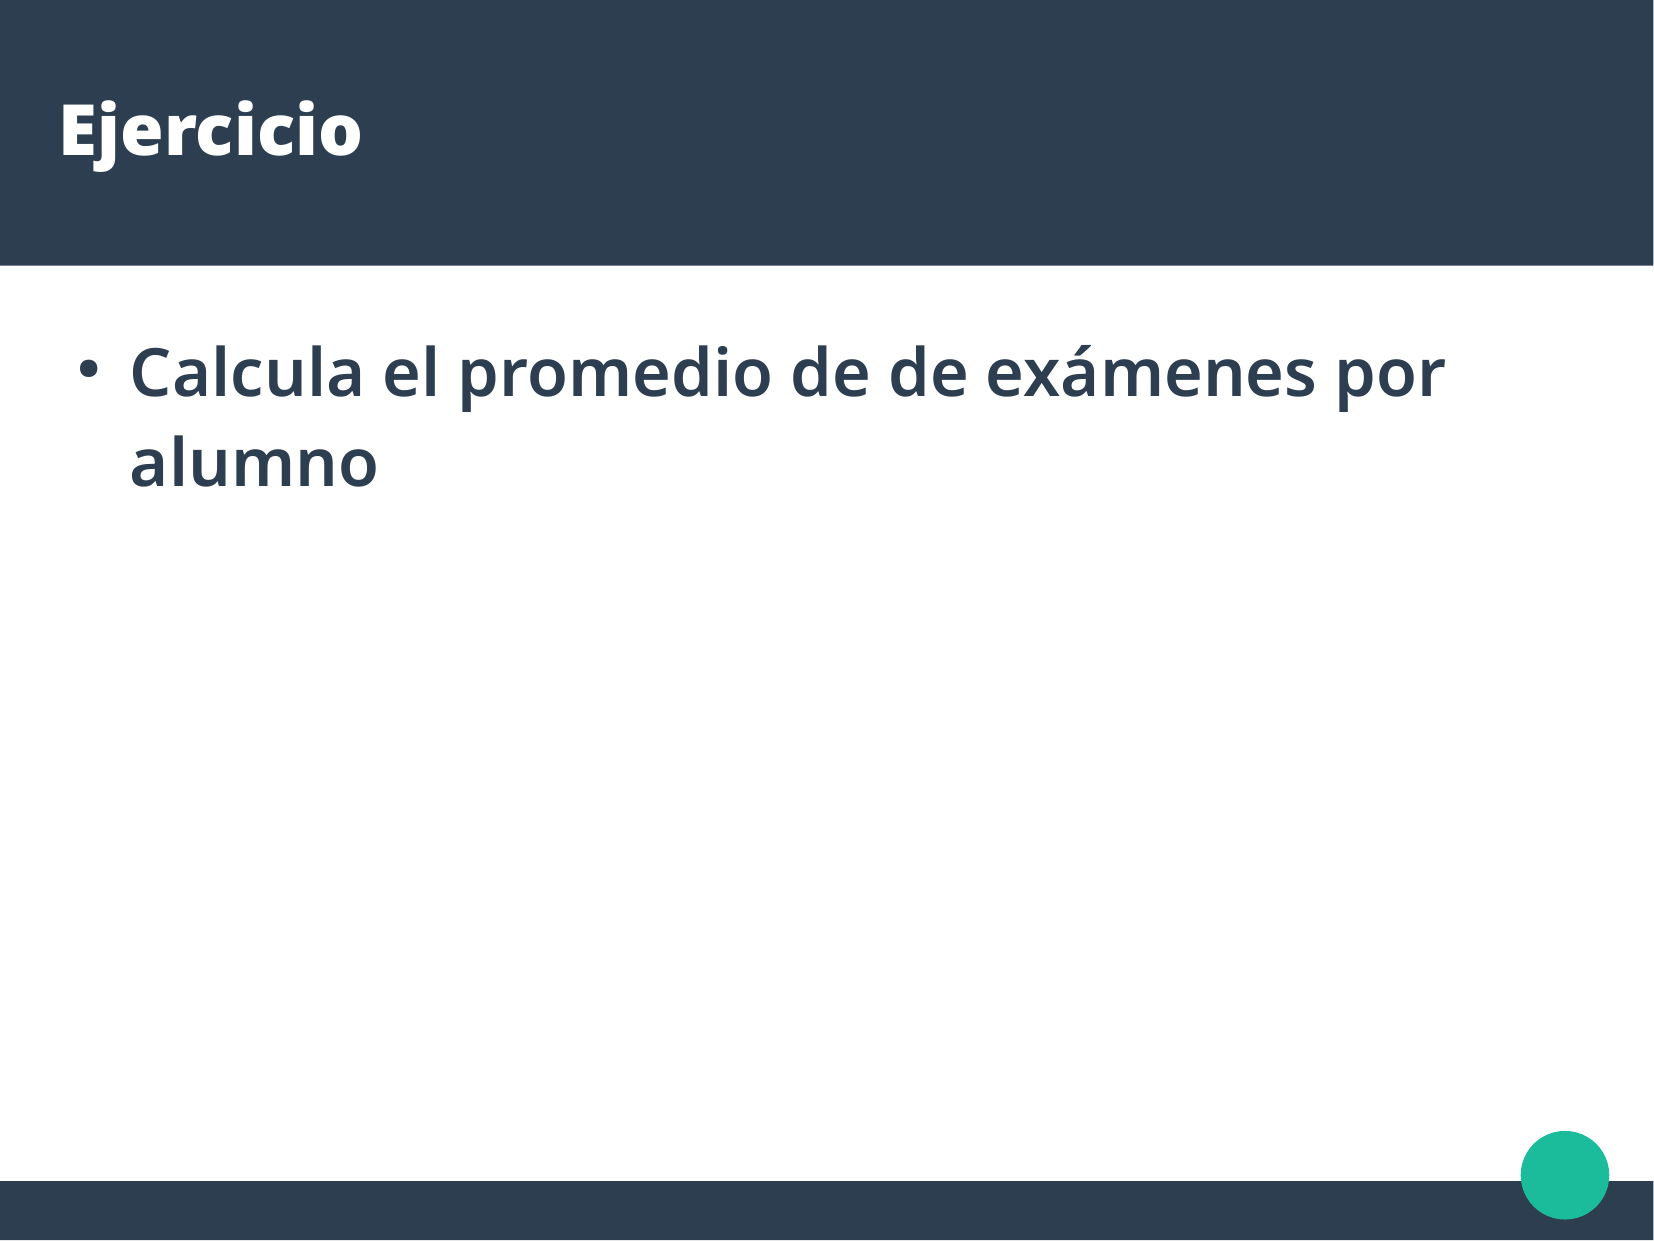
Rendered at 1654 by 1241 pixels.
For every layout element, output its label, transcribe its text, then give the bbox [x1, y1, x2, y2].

title Ejercicio [59, 49, 1595, 207]
list Calcula el promedio de de exámenes por alumno [59, 324, 1595, 1152]
